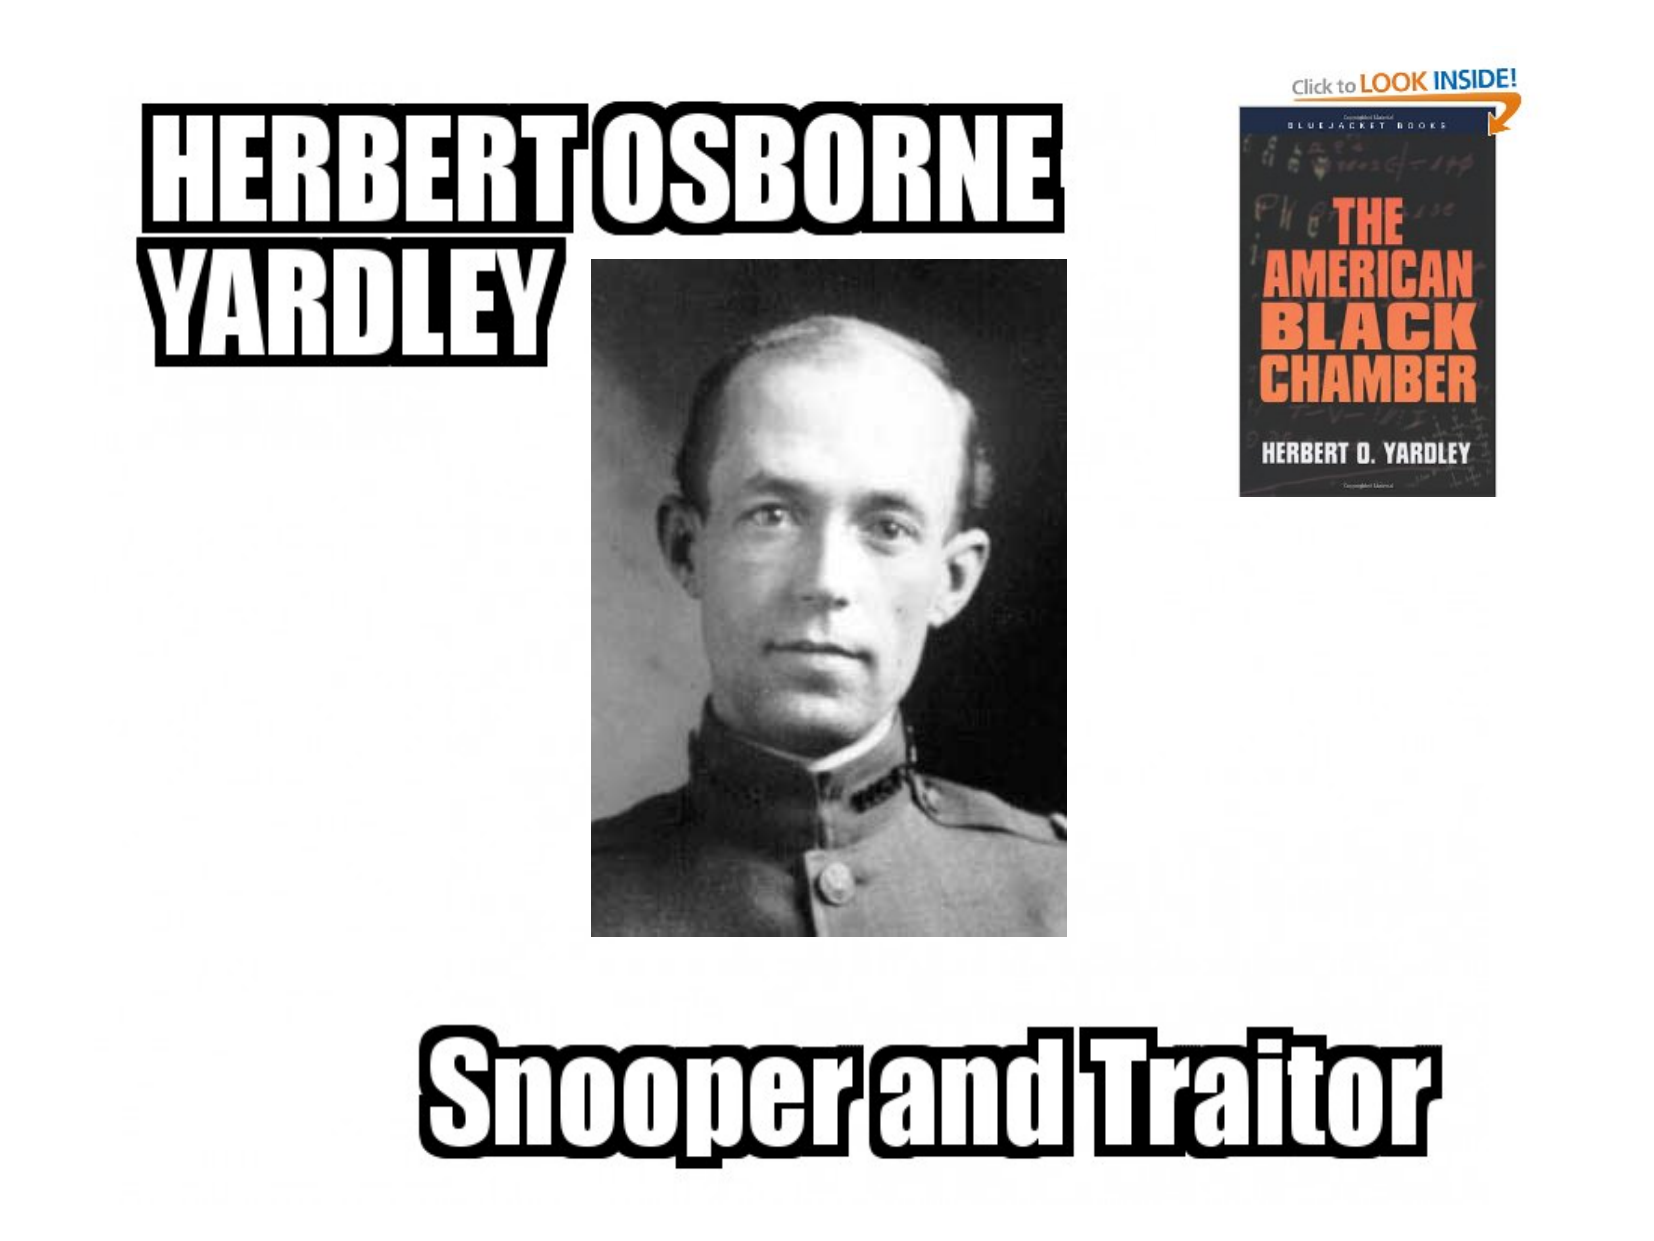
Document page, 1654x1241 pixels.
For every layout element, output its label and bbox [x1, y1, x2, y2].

picture [94, 46, 1607, 1205]
